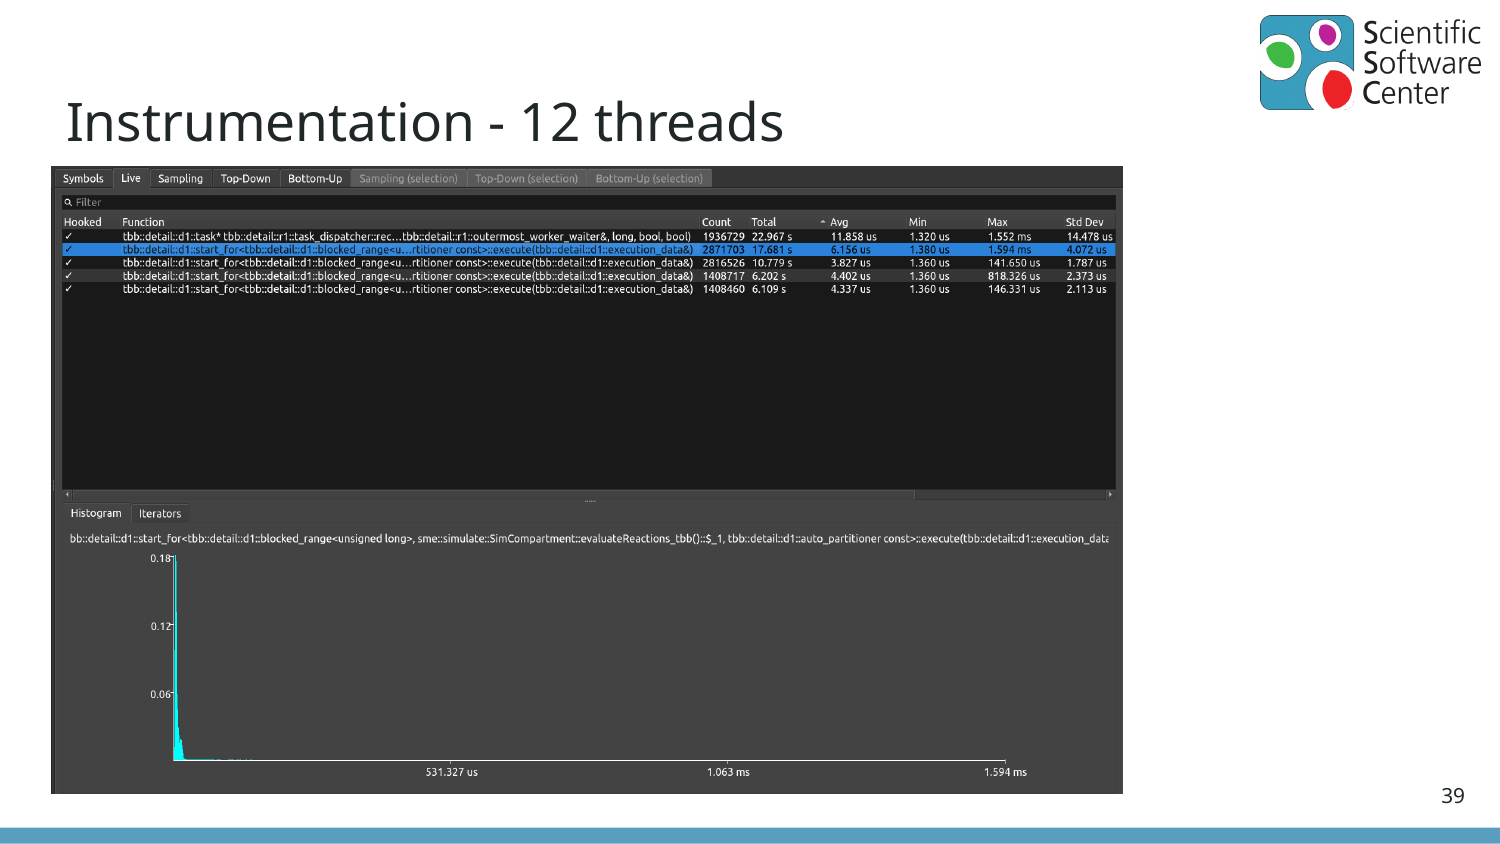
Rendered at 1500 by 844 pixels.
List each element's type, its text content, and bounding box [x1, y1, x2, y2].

title Instrumentation - 12 threads [51, 72, 1449, 167]
picture [51, 166, 1123, 794]
slide_number <number> [1389, 764, 1480, 830]
picture [1260, 15, 1481, 110]
